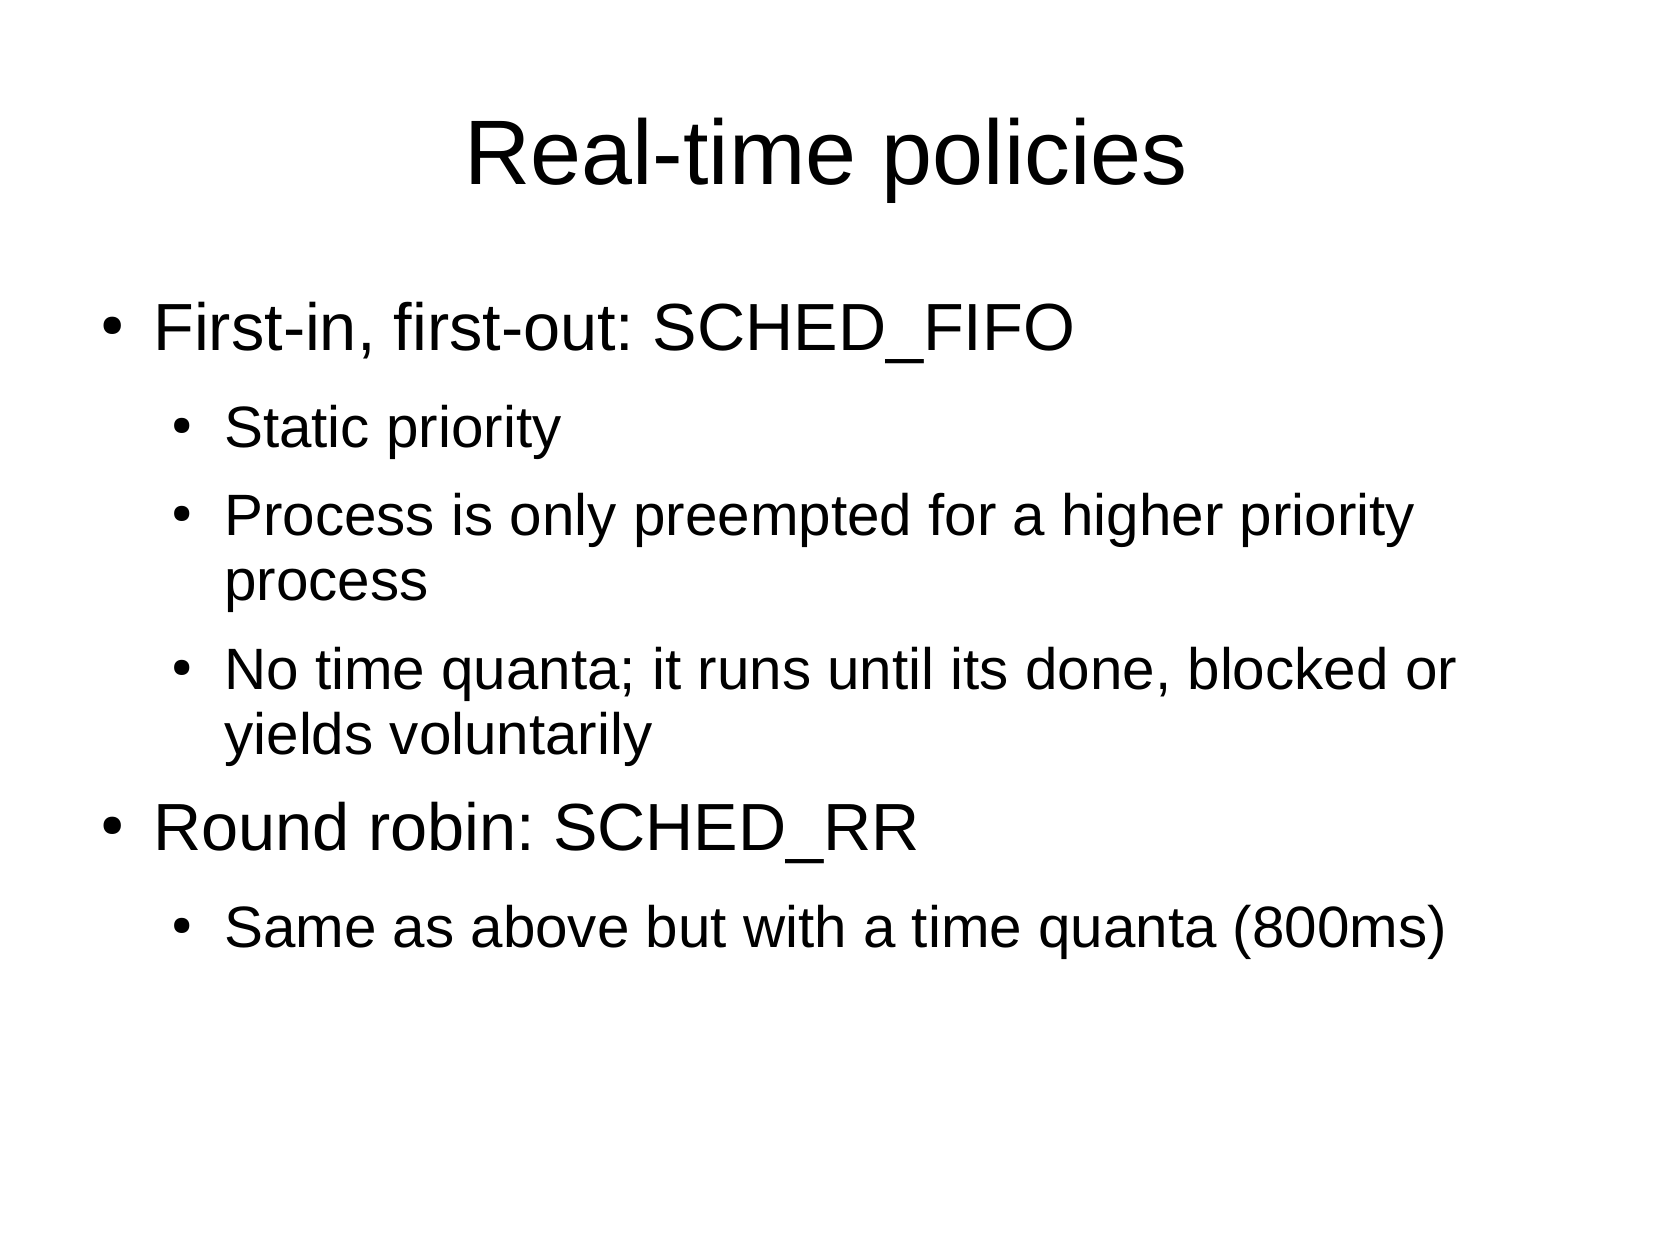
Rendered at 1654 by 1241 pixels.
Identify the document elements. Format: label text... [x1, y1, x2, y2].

title Real-time policies [82, 49, 1571, 257]
list First-in, first-out: SCHED_FIFO Static priority Process is only preempted for a higher priority process No time quanta; it runs until its done, blocked or yields voluntarily Round robin: SCHED_RR Same as above but with a time quanta (800ms) [82, 290, 1571, 1010]
